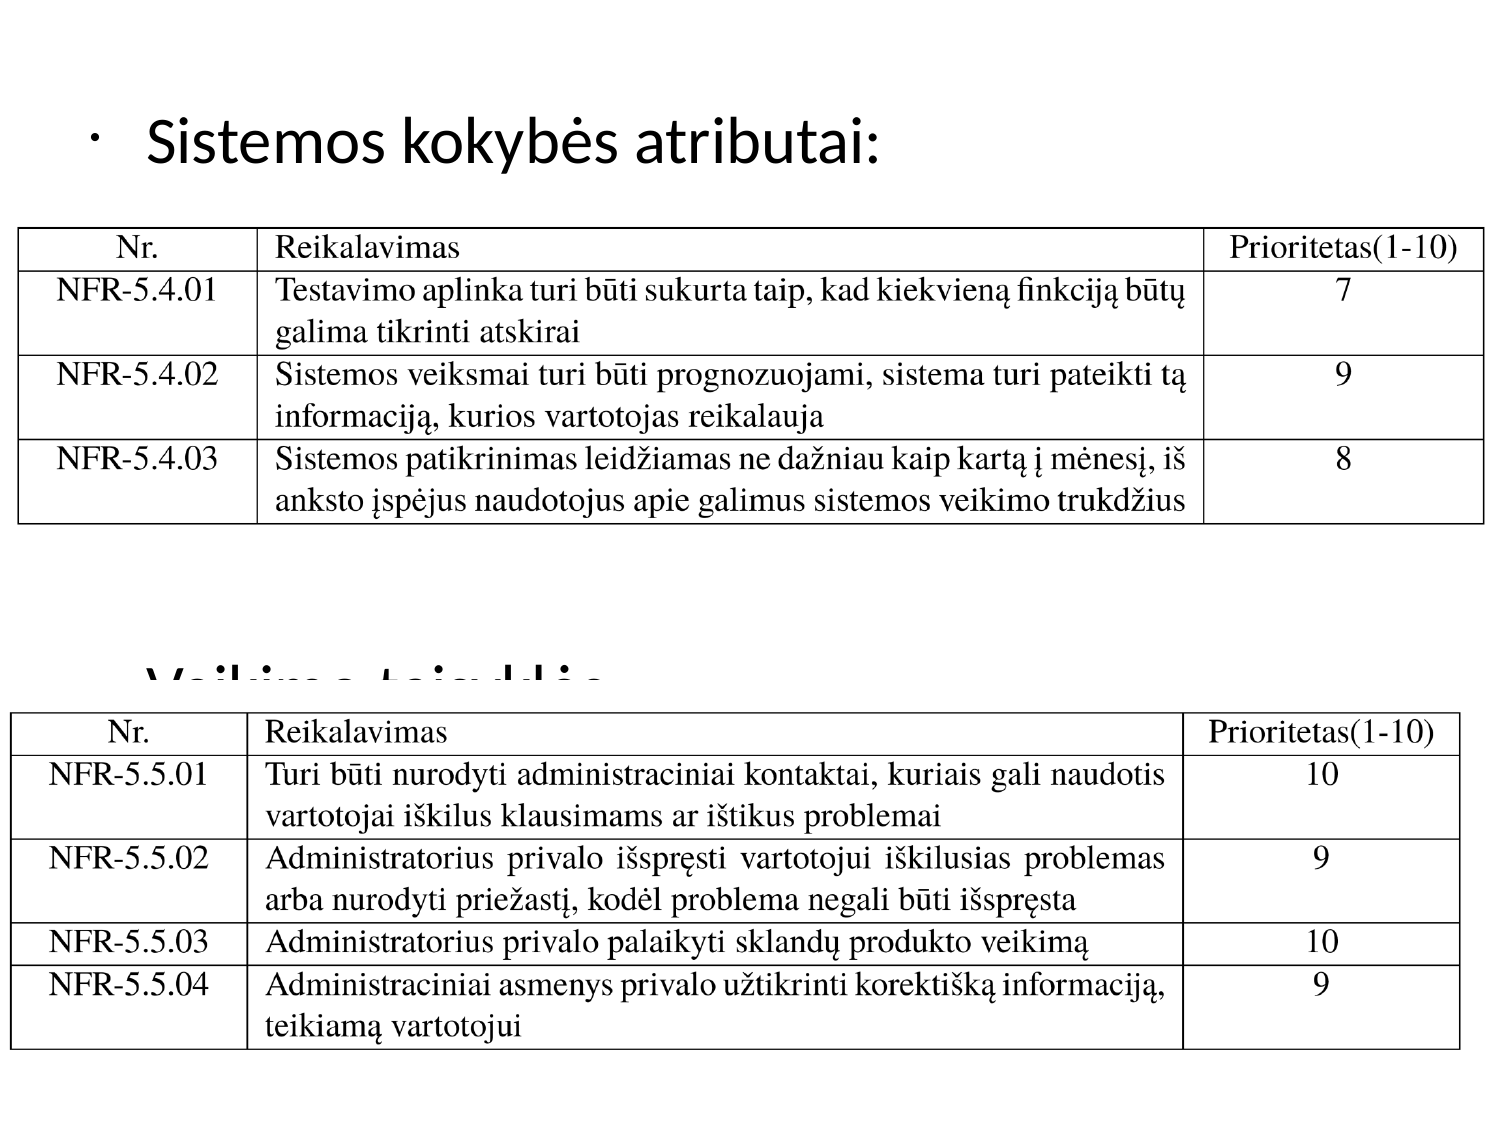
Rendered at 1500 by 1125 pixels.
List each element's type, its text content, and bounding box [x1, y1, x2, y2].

picture [2, 199, 1500, 563]
list Sistemos kokybės atributai: Veikimo taisyklės: [75, 90, 1425, 199]
picture [0, 680, 1491, 1075]
list Sistemos kokybės atributai: Veikimo taisyklės: [75, 563, 1425, 680]
